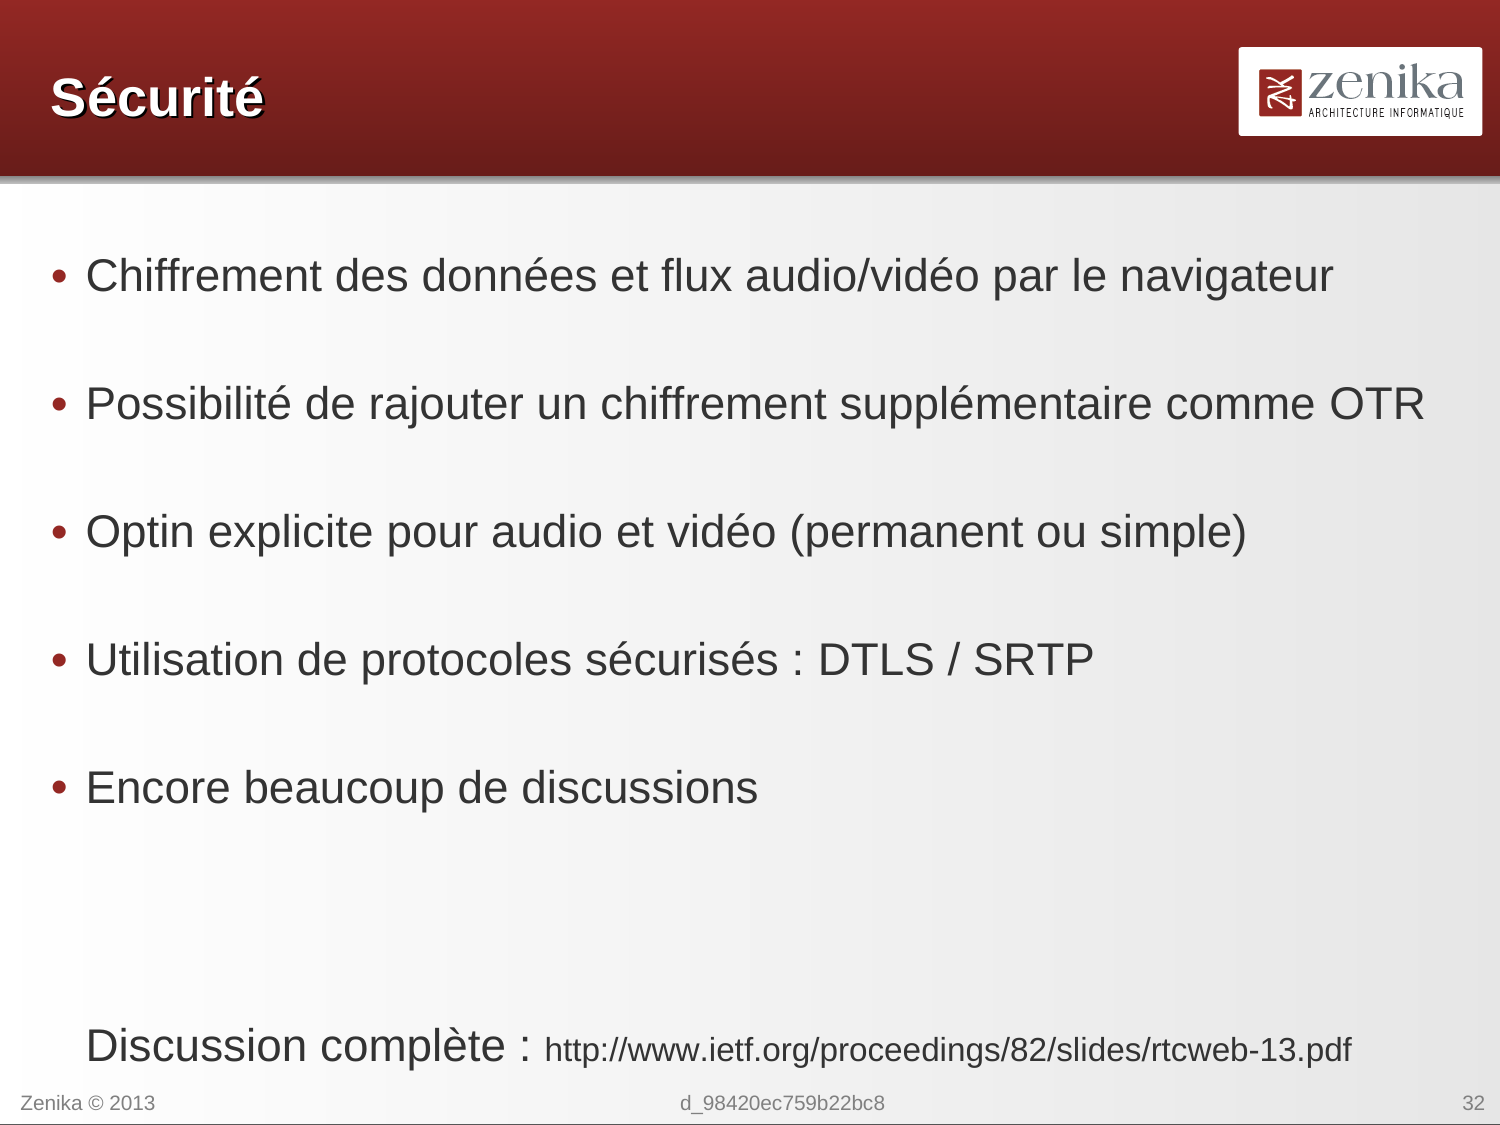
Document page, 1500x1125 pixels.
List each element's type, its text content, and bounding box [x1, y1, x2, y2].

list Chiffrement des données et flux audio/vidéo par le navigateur Possibilité de rajouter un chiffrement supplémentaire comme OTR Optin explicite pour audio et vidéo (permanent ou simple) Utilisation de protocoles sécurisés : DTLS / SRTP Encore beaucoup de discussions Discussion complète : http://www.ietf.org/proceedings/82/slides/rtcweb-13.pdf [50, 249, 1435, 1079]
title Sécurité [50, 15, 1206, 180]
picture [1257, 58, 1464, 125]
